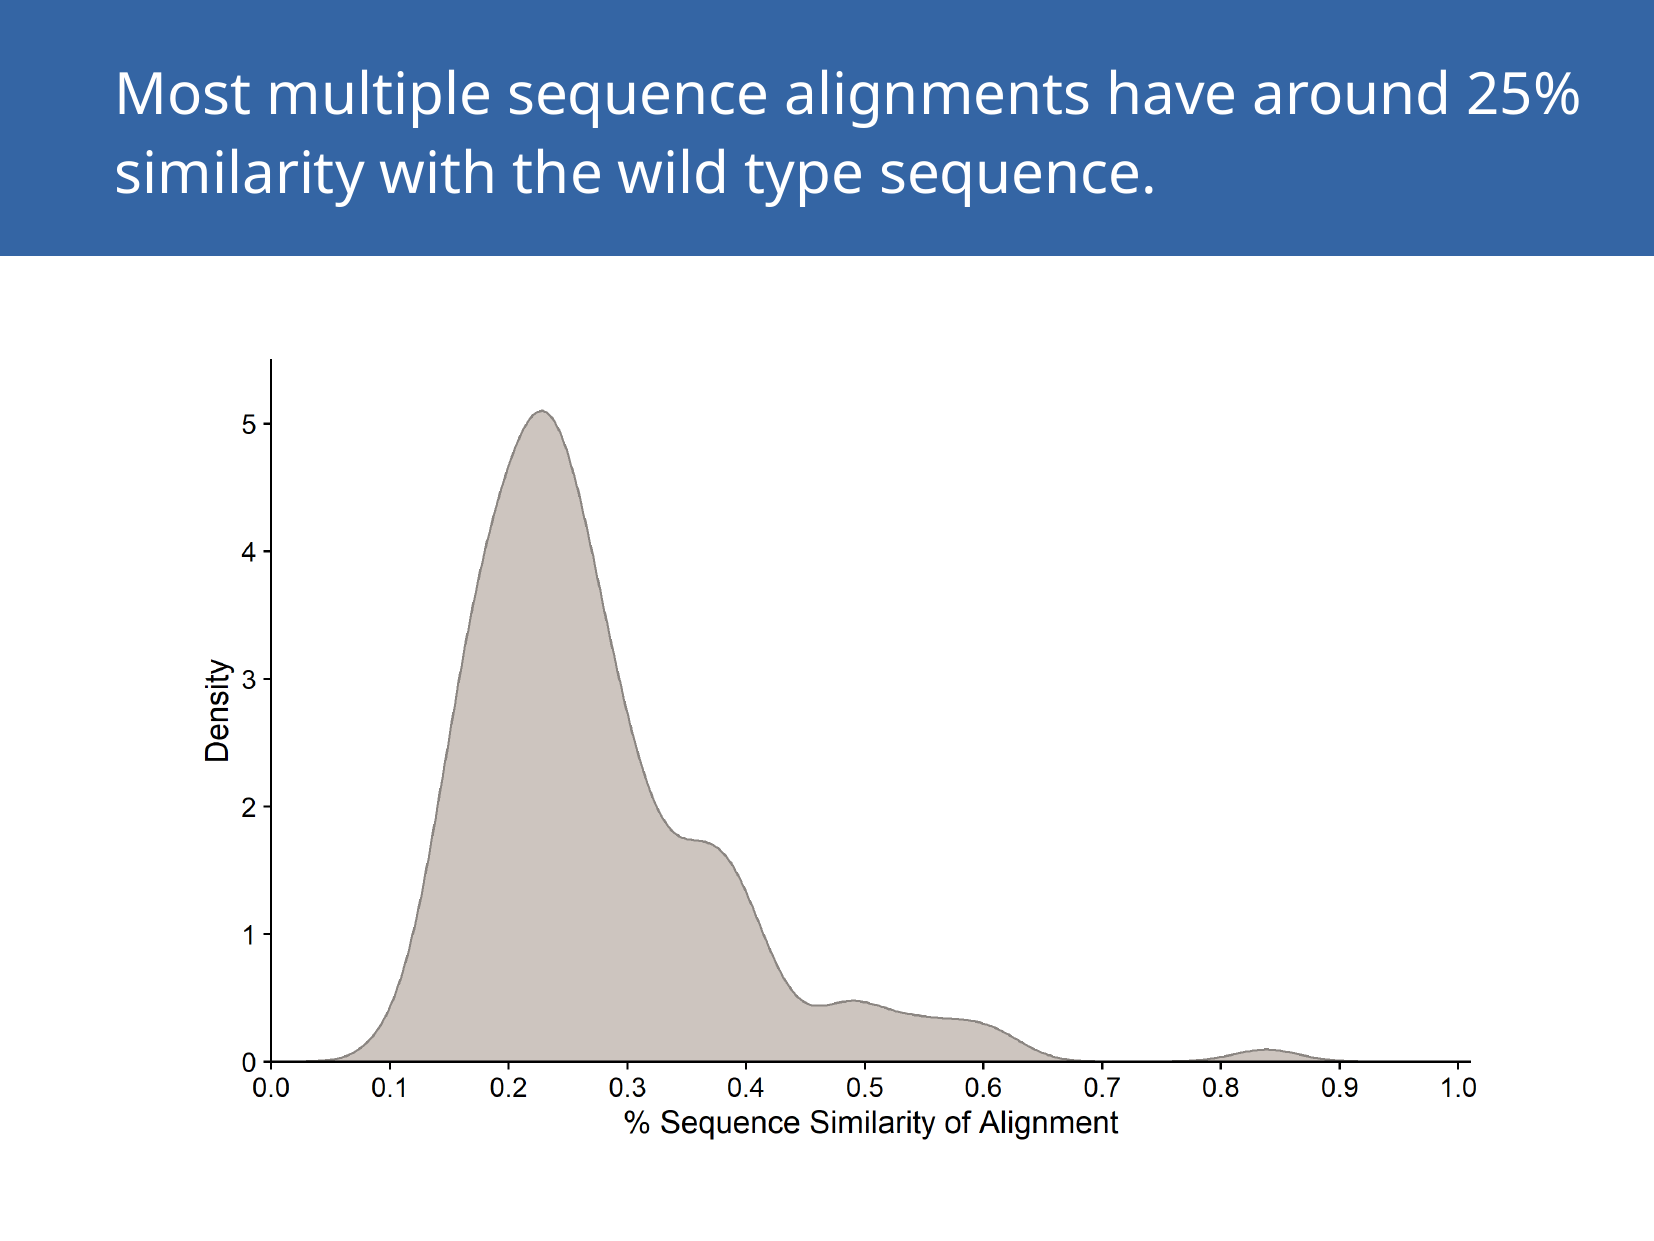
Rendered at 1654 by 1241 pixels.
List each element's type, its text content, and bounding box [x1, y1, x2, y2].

picture [188, 344, 1486, 1156]
text_box Most multiple sequence alignments have around 25% similarity with the wild type sequence. [25, 45, 1599, 200]
text_box [0, 0, 1654, 256]
